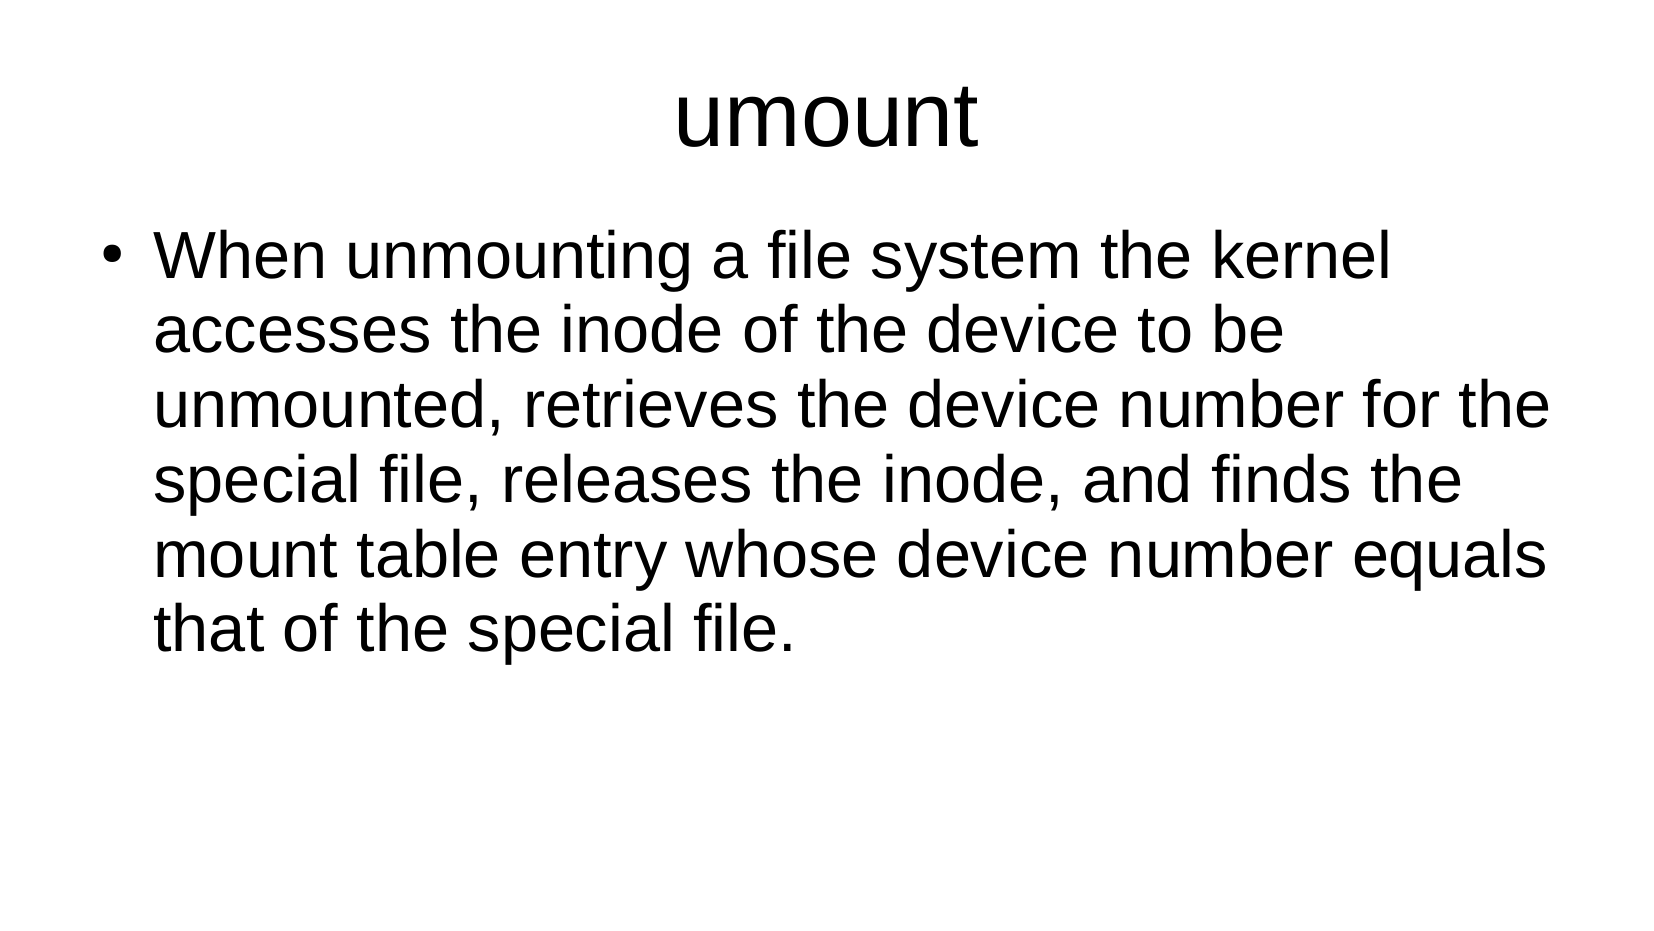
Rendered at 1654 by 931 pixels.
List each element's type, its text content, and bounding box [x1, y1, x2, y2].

list When unmounting a file system the kernel accesses the inode of the device to be unmounted, retrieves the device number for the special file, releases the inode, and finds the mount table entry whose device number equals that of the special file. [82, 217, 1571, 758]
title umount [82, 37, 1571, 193]
